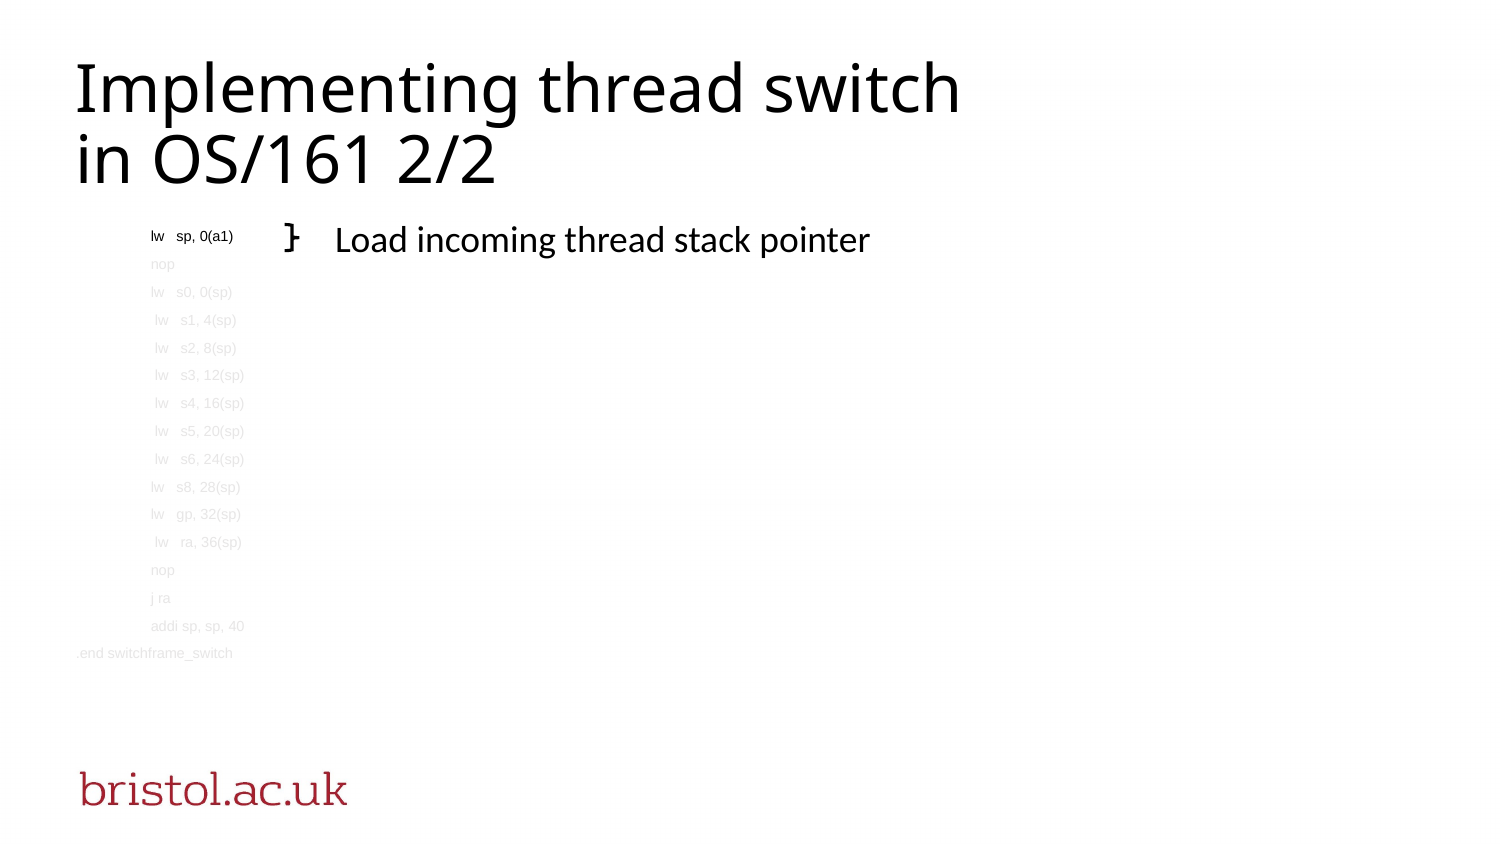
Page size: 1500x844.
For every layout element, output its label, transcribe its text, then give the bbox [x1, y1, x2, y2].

list lw sp, 0(a1) nop lw s0, 0(sp) lw s1, 4(sp) lw s2, 8(sp) lw s3, 12(sp) lw s4, 16(sp) lw s5, 20(sp) lw s6, 24(sp) lw s8, 28(sp) lw gp, 32(sp) lw ra, 36(sp) nop j ra addi sp, sp, 40 .end switchframe_switch [60, 224, 1440, 699]
title Implementing thread switch in OS/161 2/2 [60, 44, 1440, 209]
text_box Load incoming thread stack pointer [319, 207, 893, 268]
